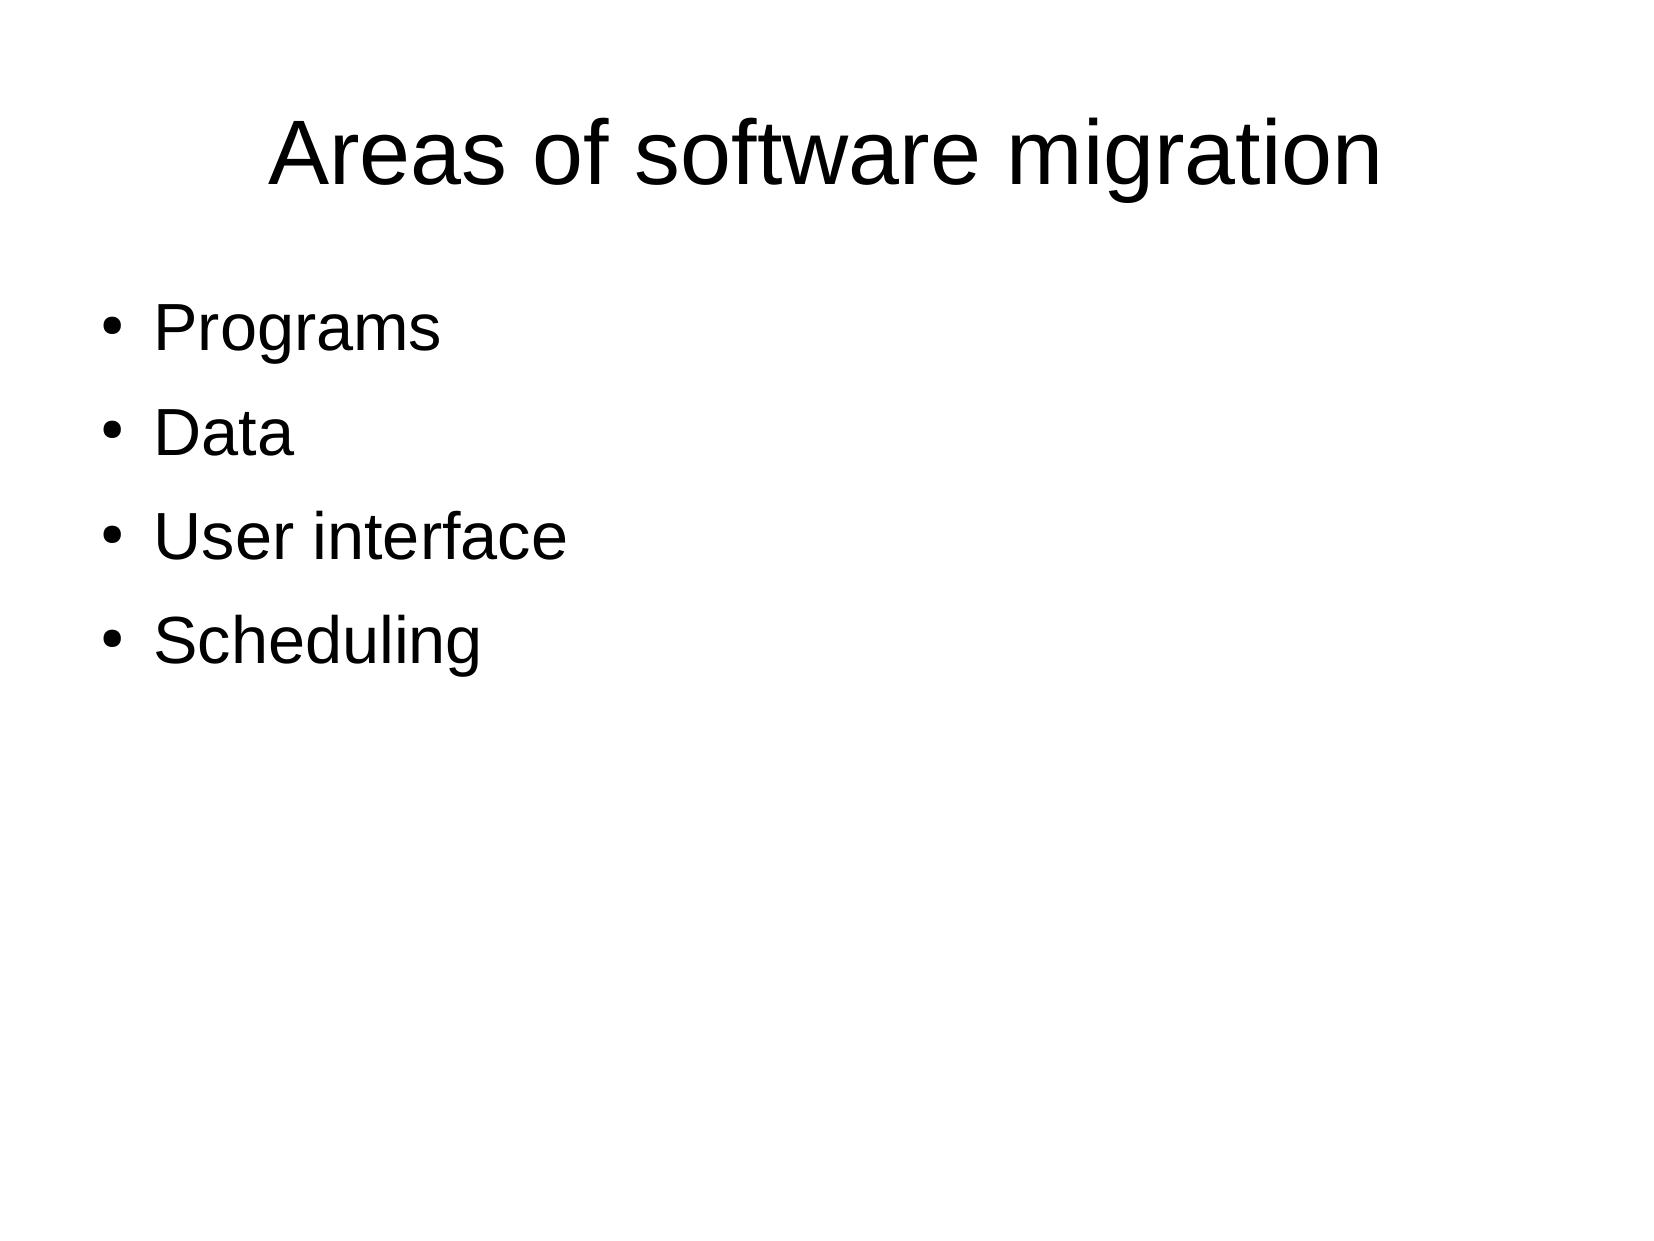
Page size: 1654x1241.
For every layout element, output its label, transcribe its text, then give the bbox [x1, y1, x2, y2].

title Areas of software migration [82, 49, 1571, 257]
list Programs Data User interface Scheduling [82, 290, 1571, 1010]
